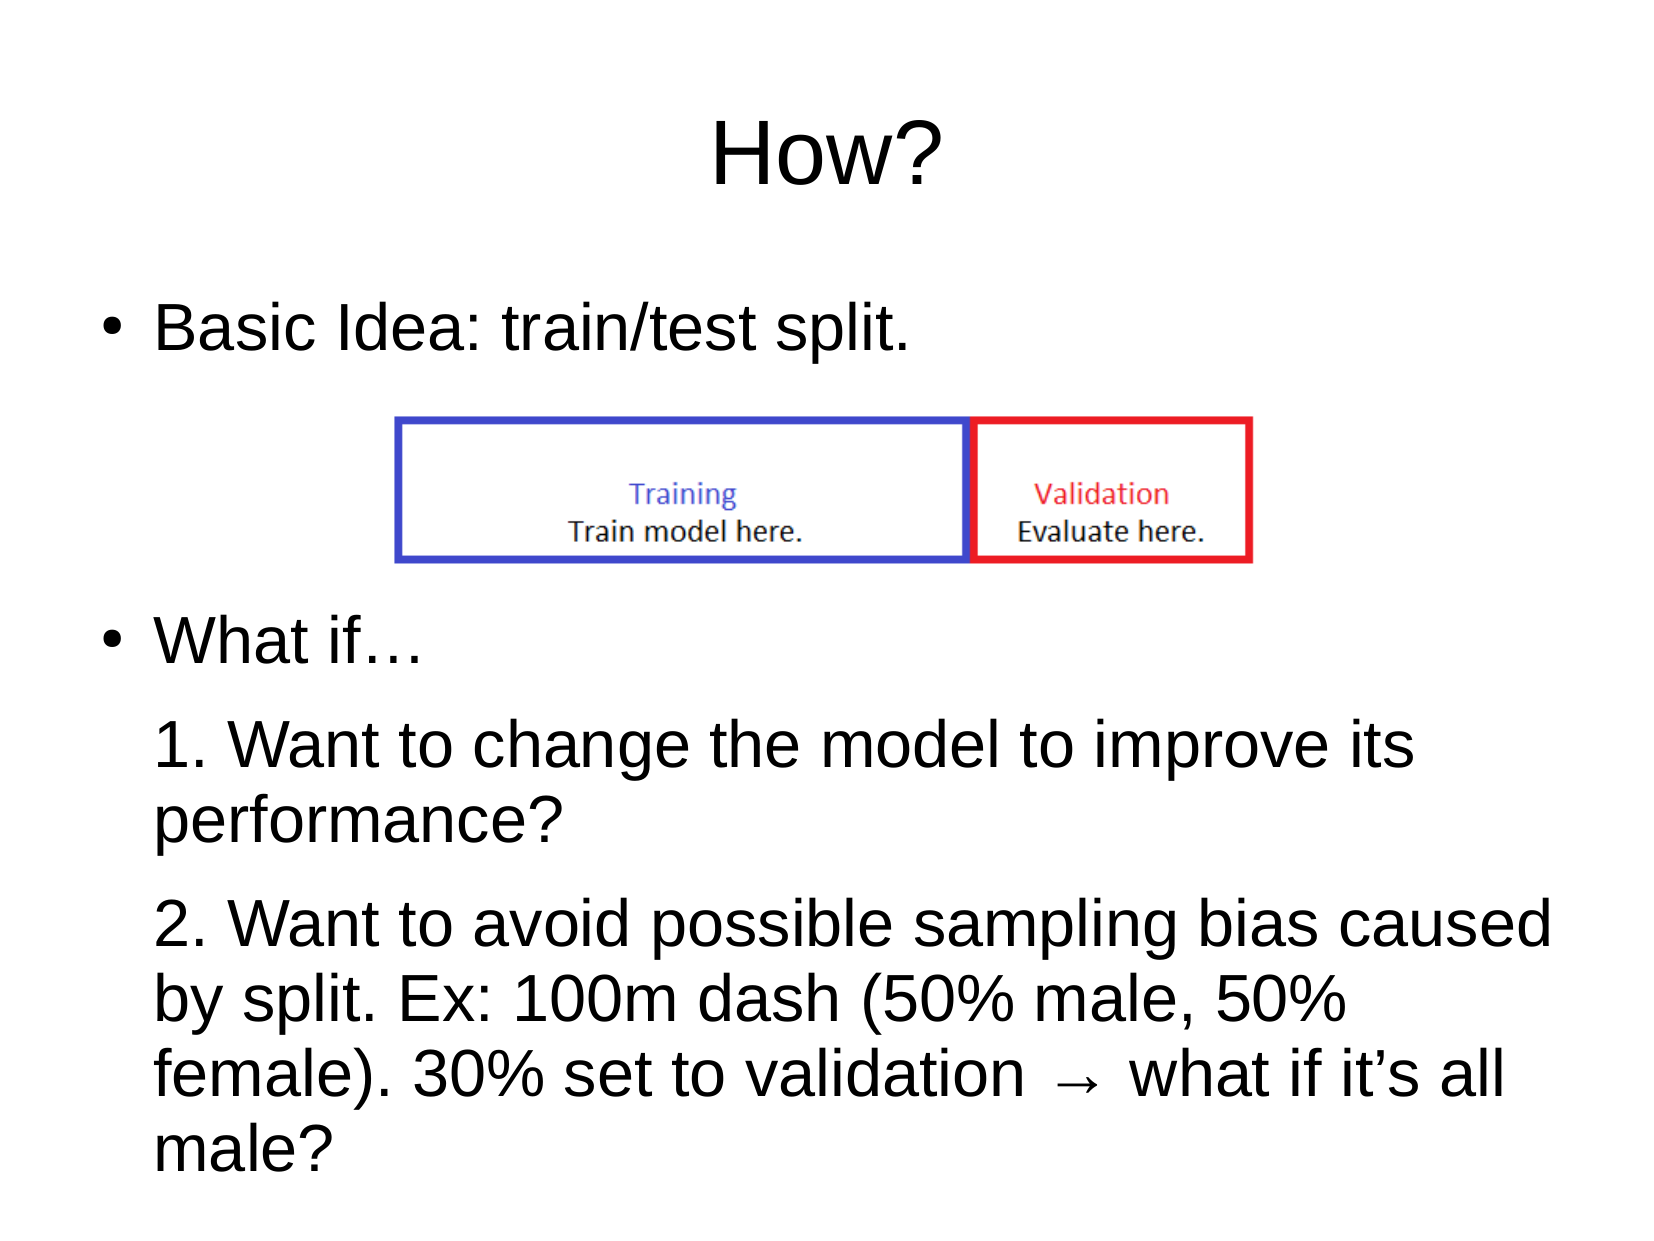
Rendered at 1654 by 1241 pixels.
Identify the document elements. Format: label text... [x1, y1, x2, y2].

title How? [82, 49, 1571, 257]
picture [390, 412, 1258, 571]
list Basic Idea: train/test split. What if… 1. Want to change the model to improve its performance? 2. Want to avoid possible sampling bias caused by split. Ex: 100m dash (50% male, 50% female). 30% set to validation → what if it’s all male? [82, 290, 1571, 1216]
